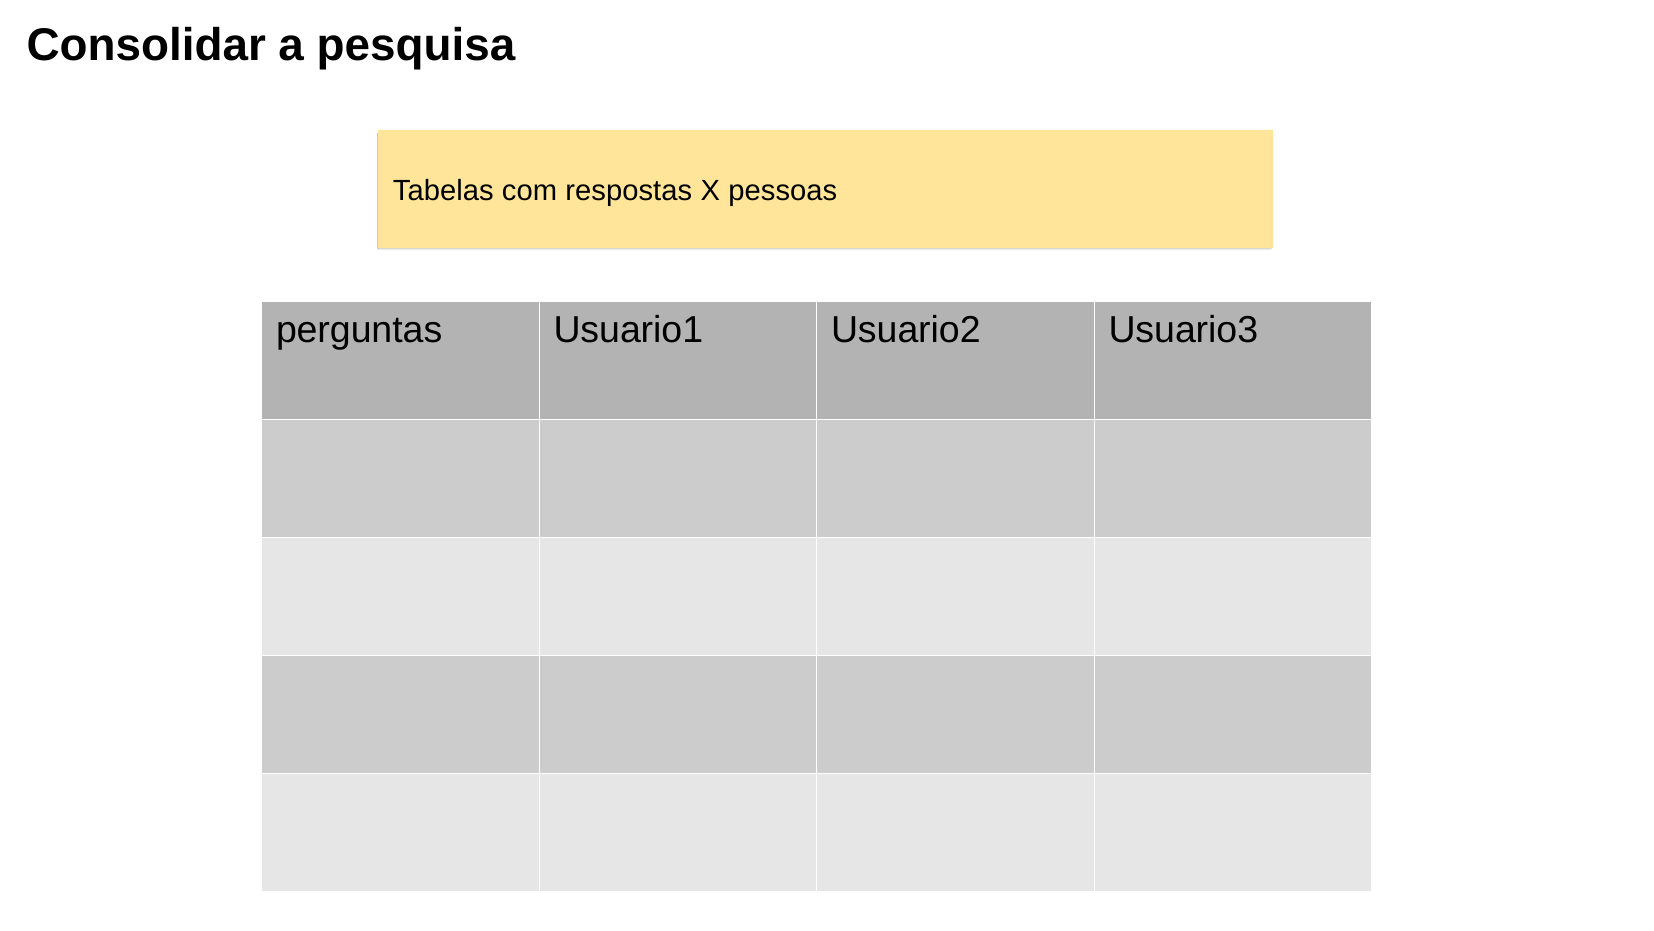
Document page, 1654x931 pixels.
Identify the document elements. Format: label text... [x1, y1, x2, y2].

table_cell [262, 656, 539, 773]
table_cell [1095, 656, 1371, 773]
table_header Usuario2 [817, 302, 1094, 419]
table_cell [540, 656, 816, 773]
table_cell [1095, 774, 1371, 891]
text_box Tabelas com respostas X pessoas [377, 129, 1274, 249]
table_cell [540, 538, 816, 655]
table_cell [1095, 420, 1371, 537]
table_header Usuario3 [1095, 302, 1371, 419]
table_cell [817, 774, 1094, 891]
table_cell [817, 420, 1094, 537]
table_header Usuario1 [540, 302, 816, 419]
table_cell [1095, 538, 1371, 655]
text_box Consolidar a pesquisa [11, 11, 615, 79]
table_header perguntas [262, 302, 539, 419]
table_cell [540, 774, 816, 891]
table_cell [817, 538, 1094, 655]
table_cell [262, 774, 539, 891]
table_cell [262, 420, 539, 537]
table_cell [540, 420, 816, 537]
table_cell [817, 656, 1094, 773]
table_cell [262, 538, 539, 655]
